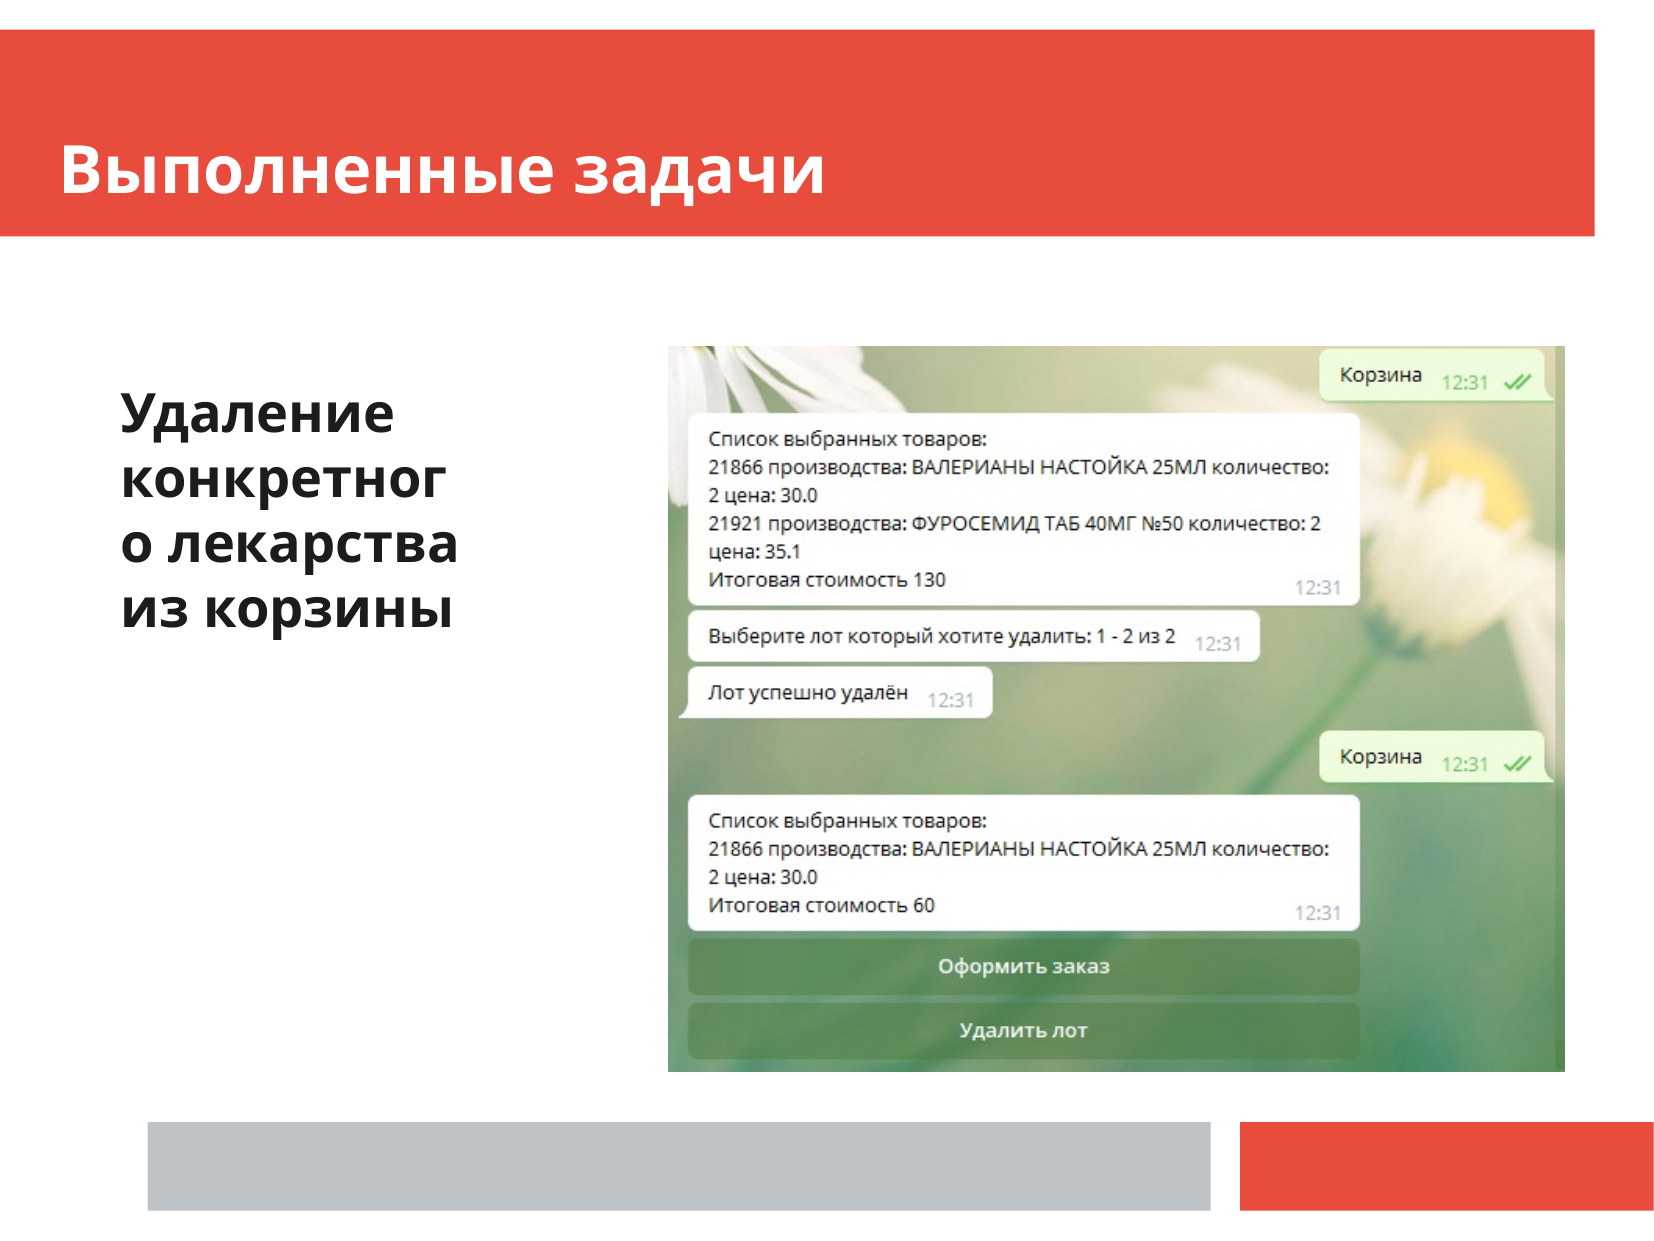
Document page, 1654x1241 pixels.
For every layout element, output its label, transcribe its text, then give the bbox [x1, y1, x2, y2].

text_box Удаление конкретного лекарства из корзины [106, 371, 476, 711]
title Выполненные задачи [59, 59, 1595, 207]
picture [668, 346, 1565, 1072]
